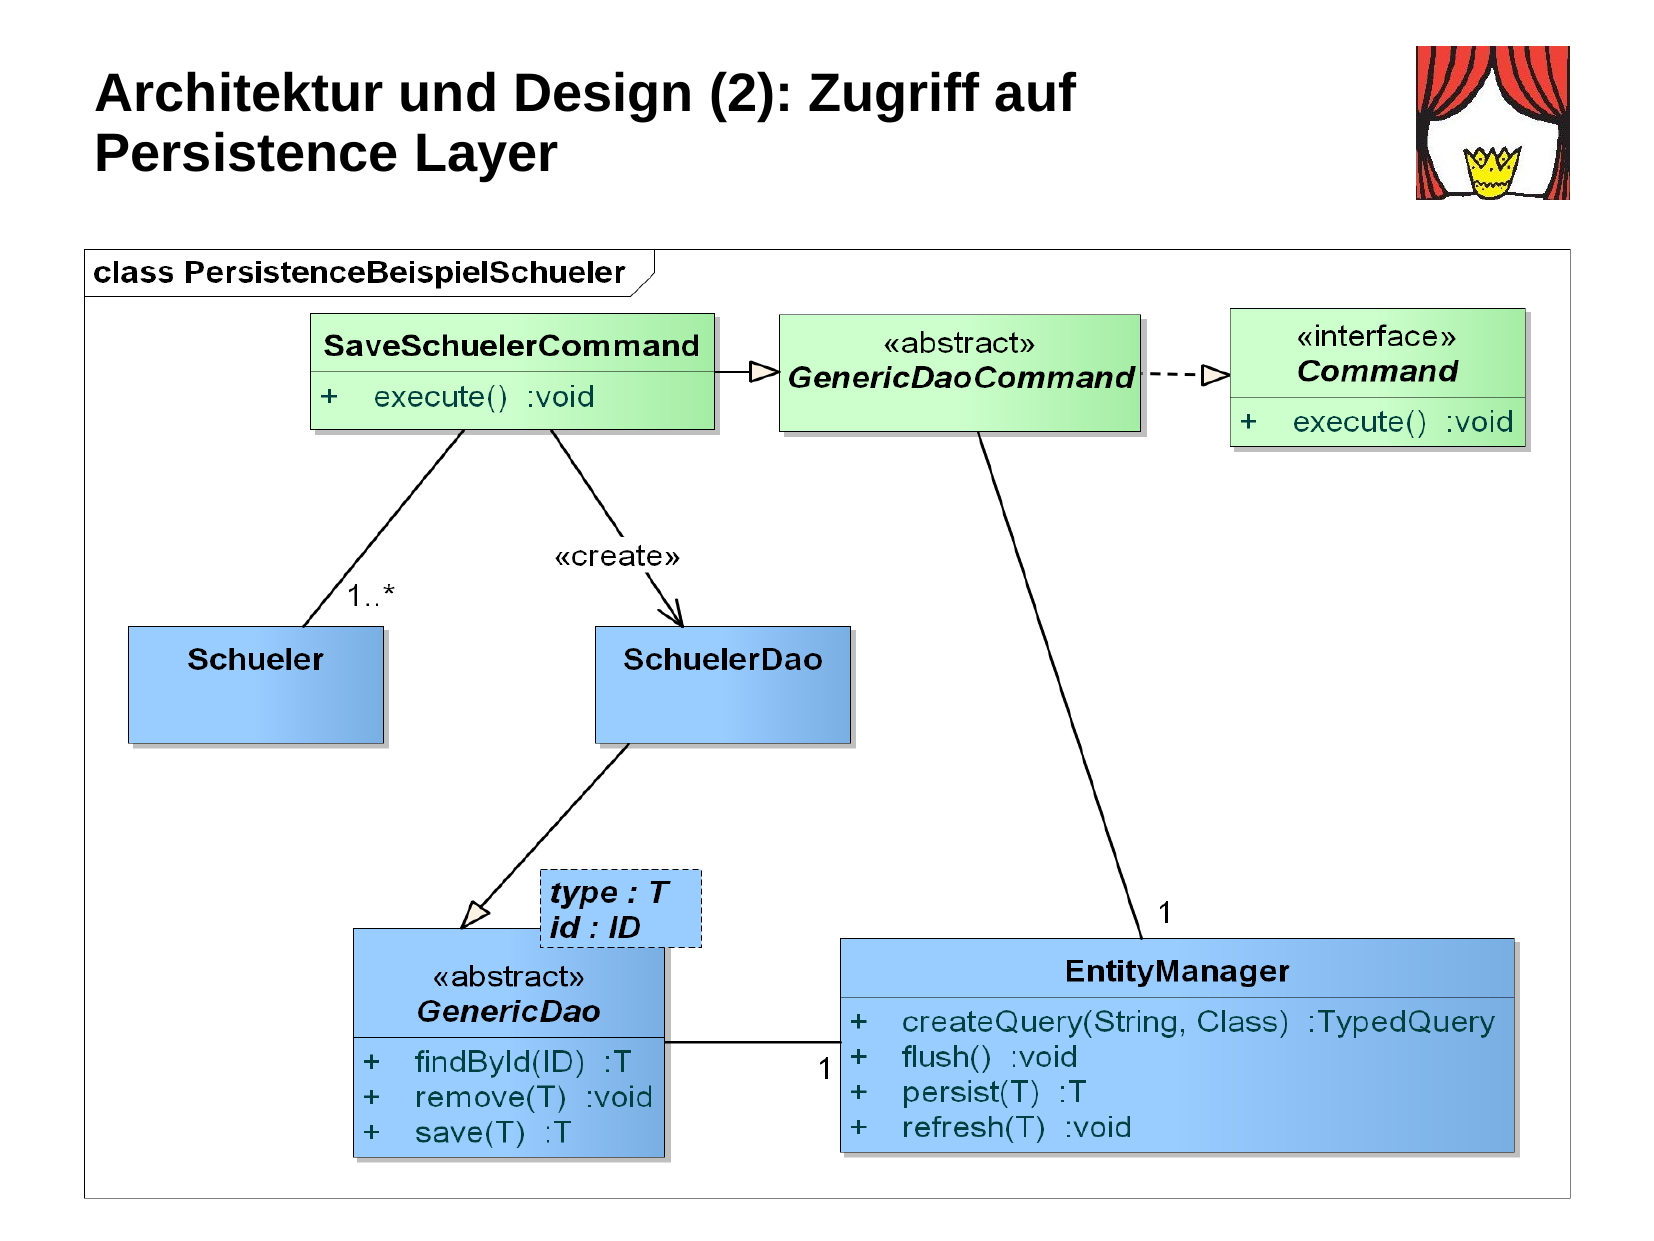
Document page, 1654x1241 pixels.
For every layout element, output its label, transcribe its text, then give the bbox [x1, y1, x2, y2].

title Architektur und Design (2): Zugriff auf Persistence Layer [94, 53, 1347, 193]
picture [1416, 46, 1570, 200]
picture [82, 247, 1571, 1199]
